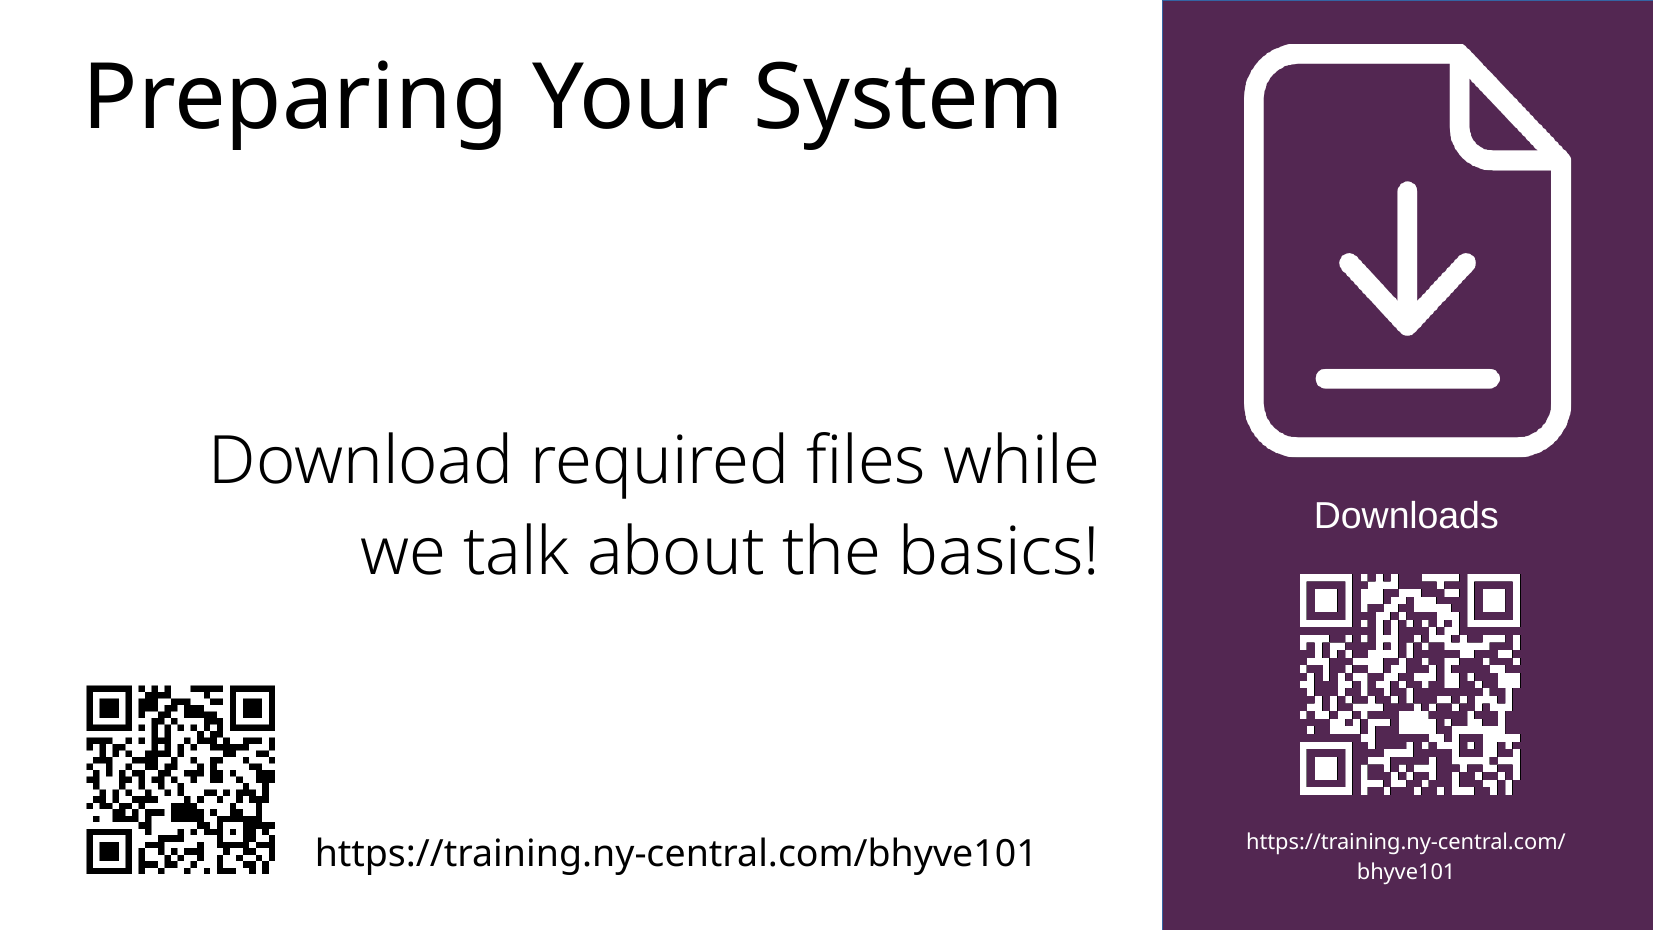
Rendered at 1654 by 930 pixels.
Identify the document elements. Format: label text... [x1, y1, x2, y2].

text_box https://training.ny-central.com/bhyve101 [1200, 819, 1613, 930]
title Preparing Your System [82, 37, 1571, 150]
text_box https://training.ny-central.com/bhyve101 [300, 819, 1200, 930]
text_box Downloads [1237, 487, 1576, 638]
picture [1200, 44, 1613, 458]
list Download required files while we talk about the basics! [187, 412, 1101, 638]
picture [1268, 543, 1550, 826]
picture [60, 659, 301, 901]
text_box [1162, 0, 1653, 930]
